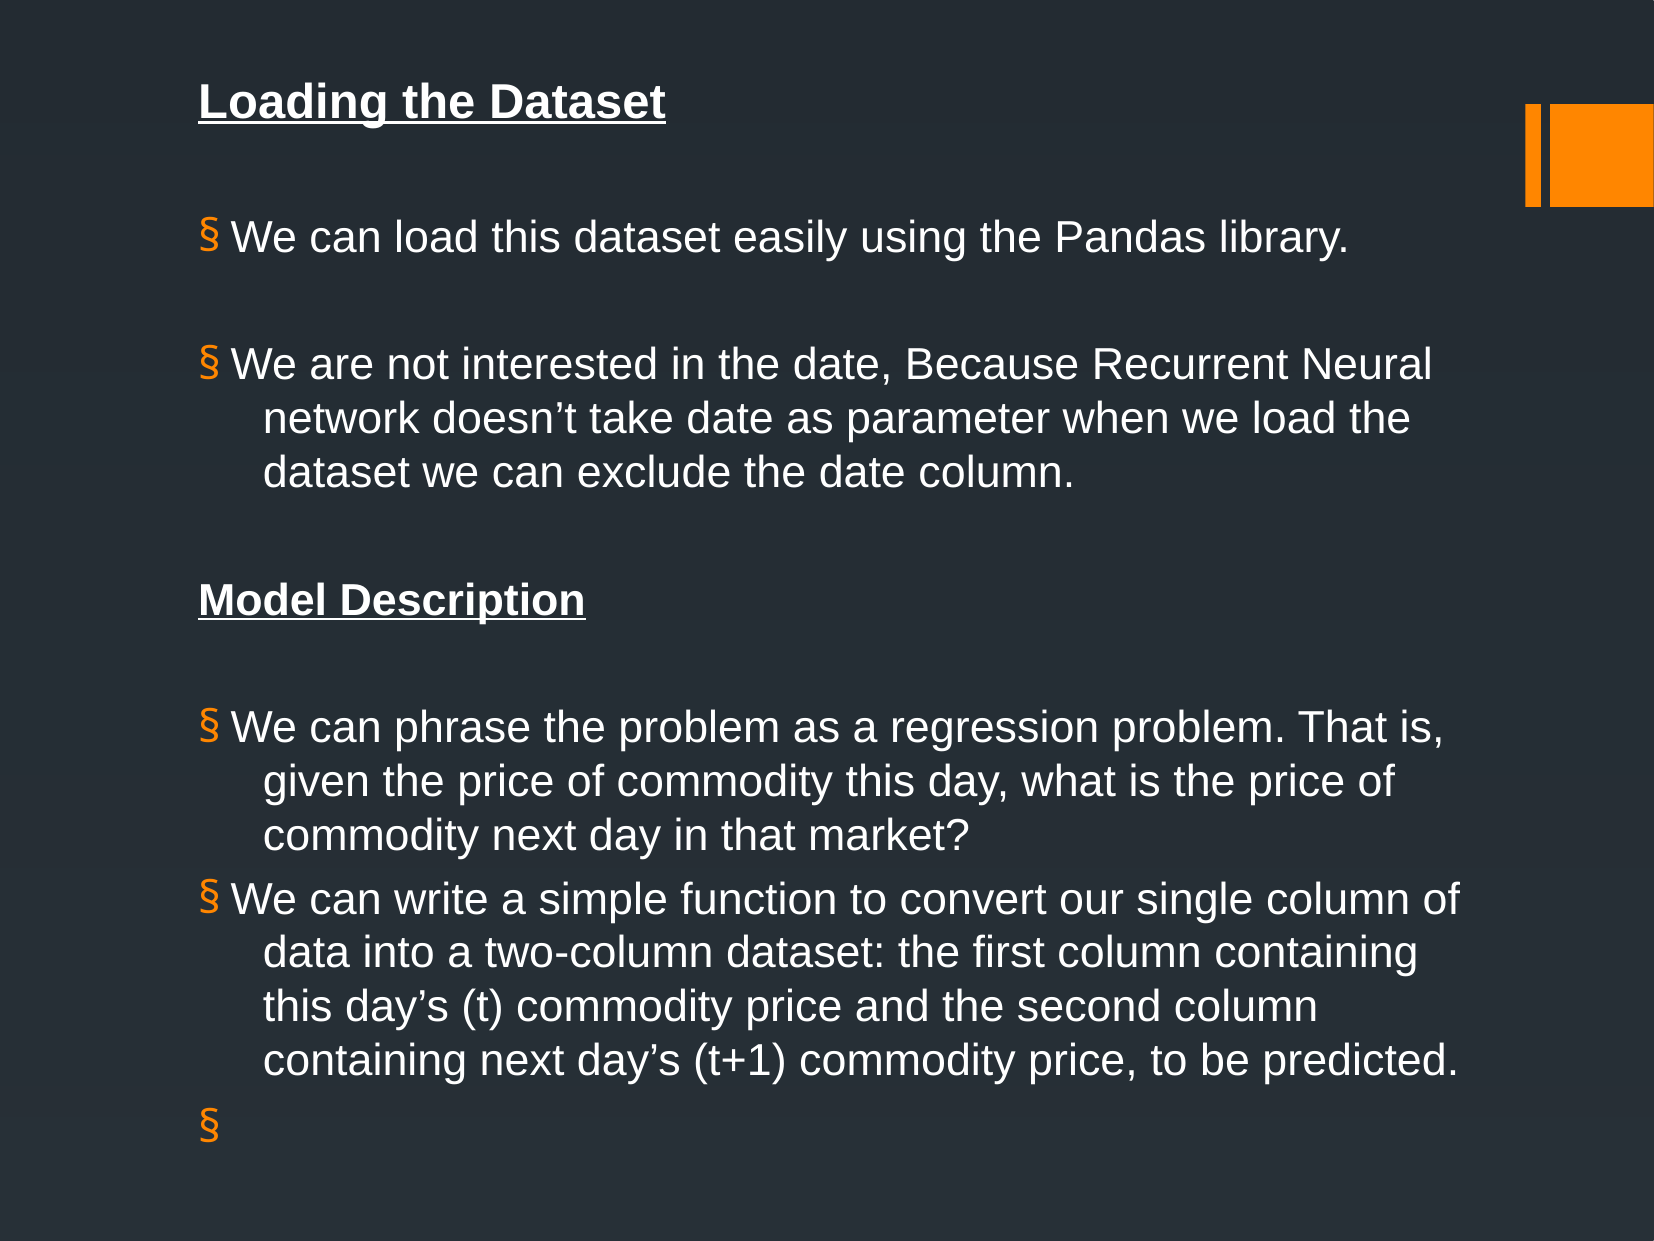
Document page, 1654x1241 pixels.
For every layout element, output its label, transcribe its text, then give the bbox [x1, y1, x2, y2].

list Loading the Dataset We can load this dataset easily using the Pandas library. We are not interested in the date, Because Recurrent Neural network doesn’t take date as parameter when we load the dataset we can exclude the date column. Model Description We can phrase the problem as a regression problem. That is, given the price of commodity this day, what is the price of commodity next day in that market? We can write a simple function to convert our single column of data into a two-column dataset: the first column containing this day’s (t) commodity price and the second column containing next day’s (t+1) commodity price, to be predicted. [165, 60, 1489, 1141]
